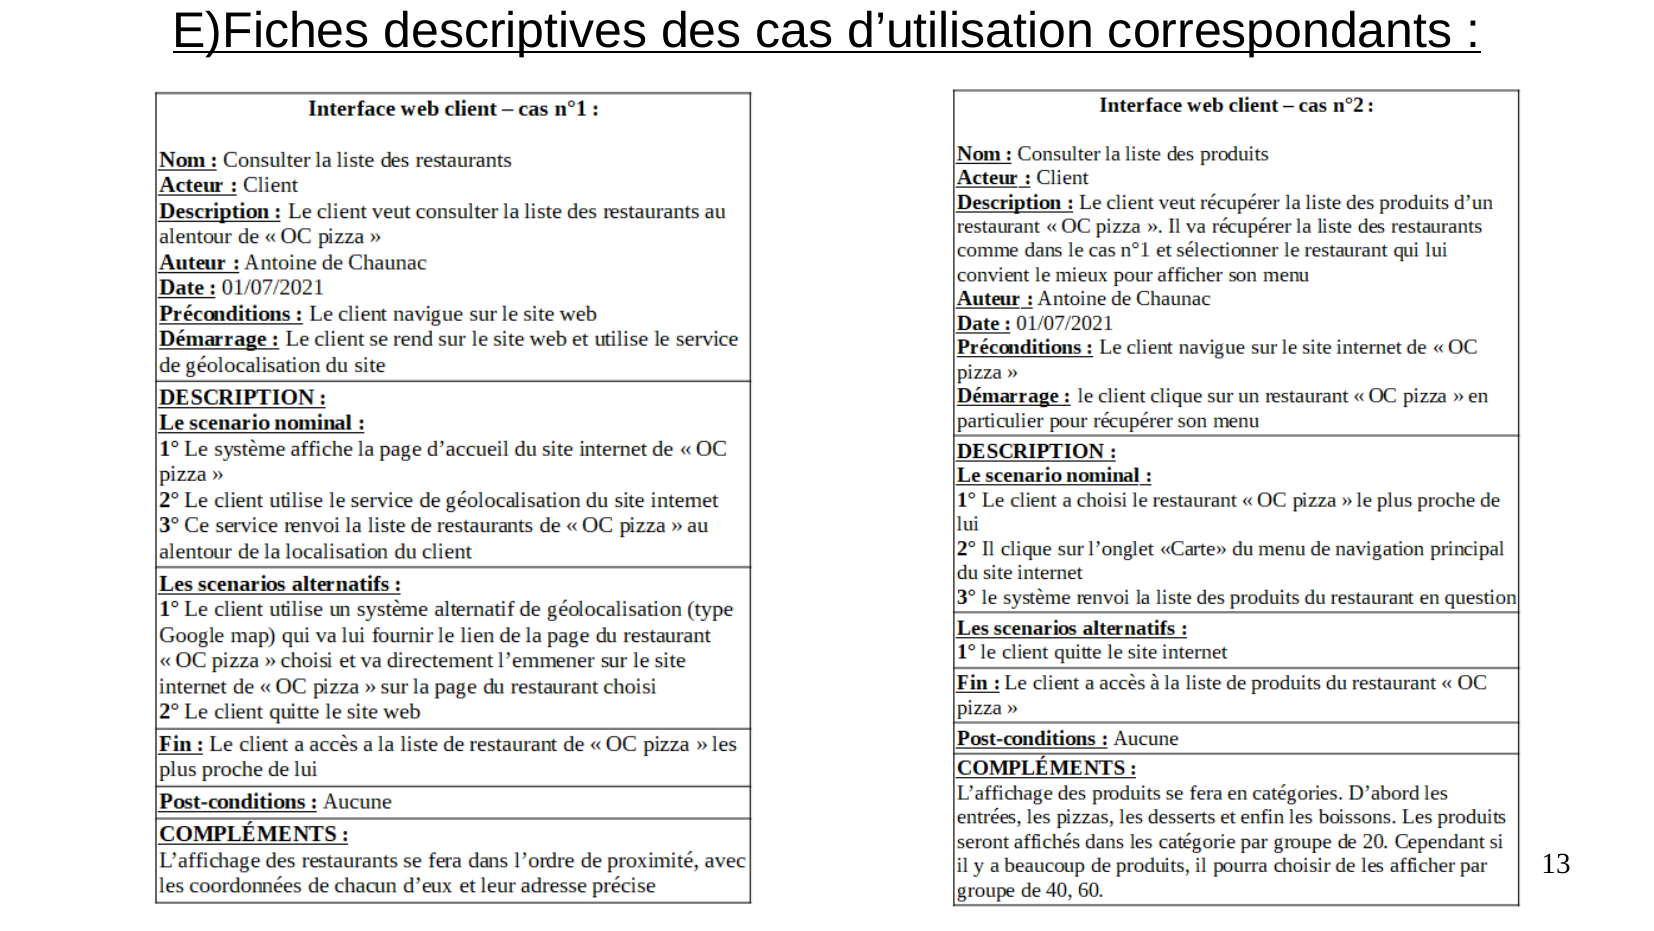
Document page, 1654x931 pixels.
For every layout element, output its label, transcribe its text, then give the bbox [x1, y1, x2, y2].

picture [951, 87, 1524, 910]
picture [153, 87, 756, 910]
title E)Fiches descriptives des cas d’utilisation correspondants : [82, 0, 1571, 109]
